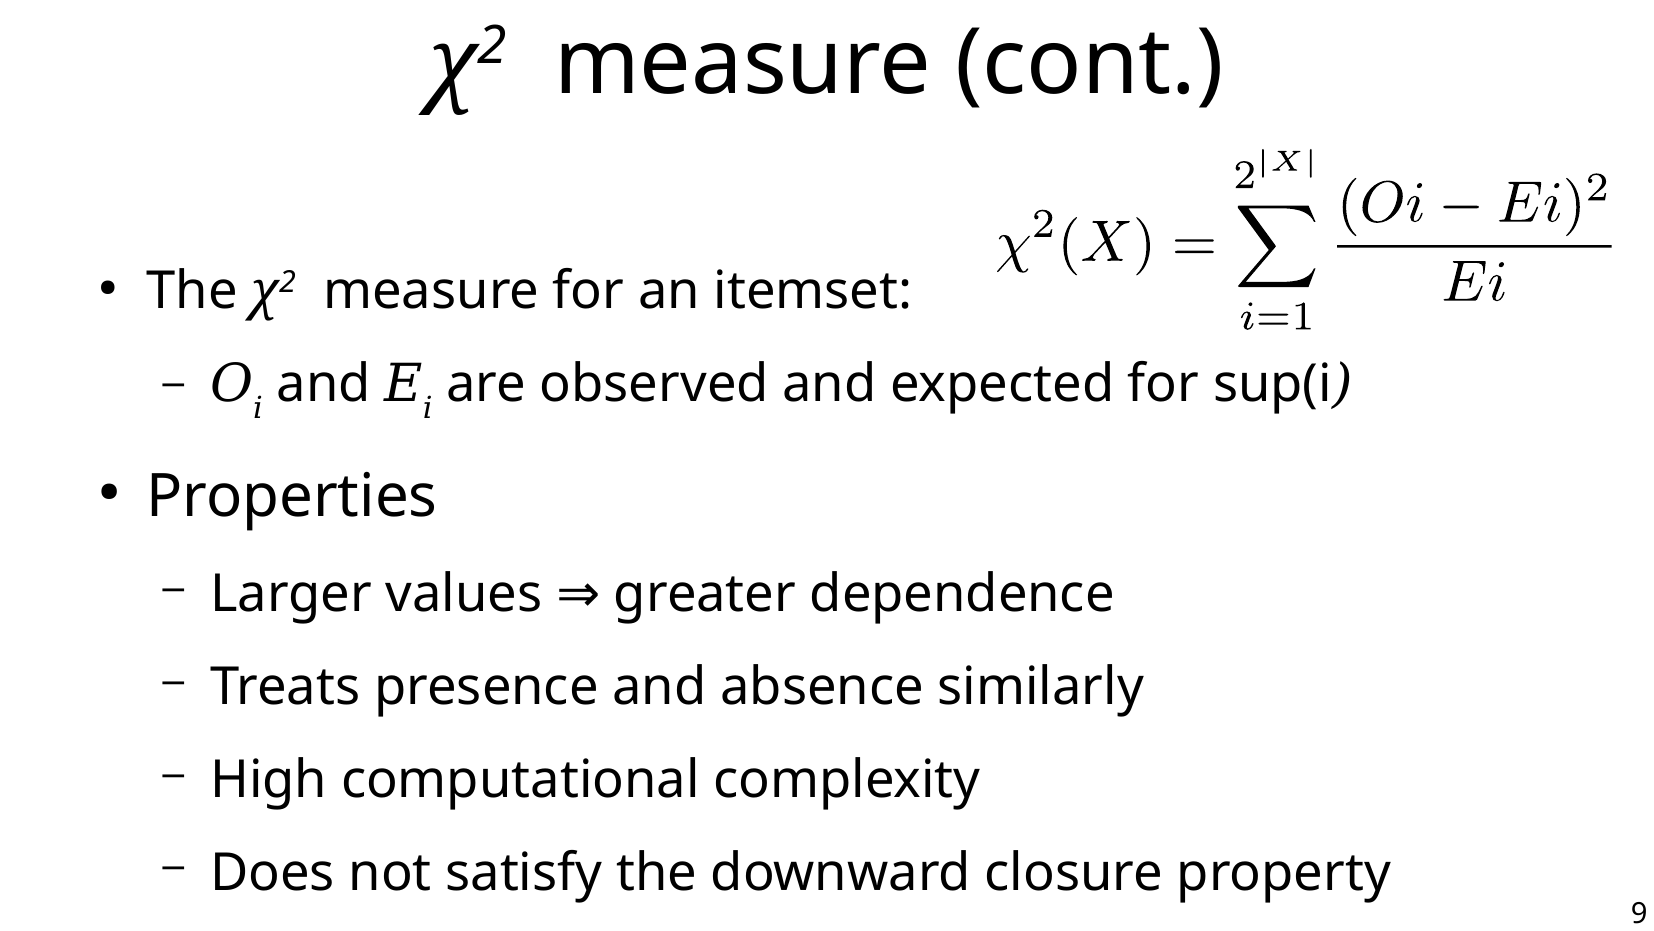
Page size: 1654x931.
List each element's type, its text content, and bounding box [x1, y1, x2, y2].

list The χ2 measure for an itemset: Oi and Ei are observed and expected for sup(i) Properties Larger values ⇒ greater dependence Treats presence and absence similarly High computational complexity Does not satisfy the downward closure property [82, 253, 1571, 913]
text_box [995, 148, 1612, 330]
title χ2 measure (cont.) [82, 1, 1571, 116]
